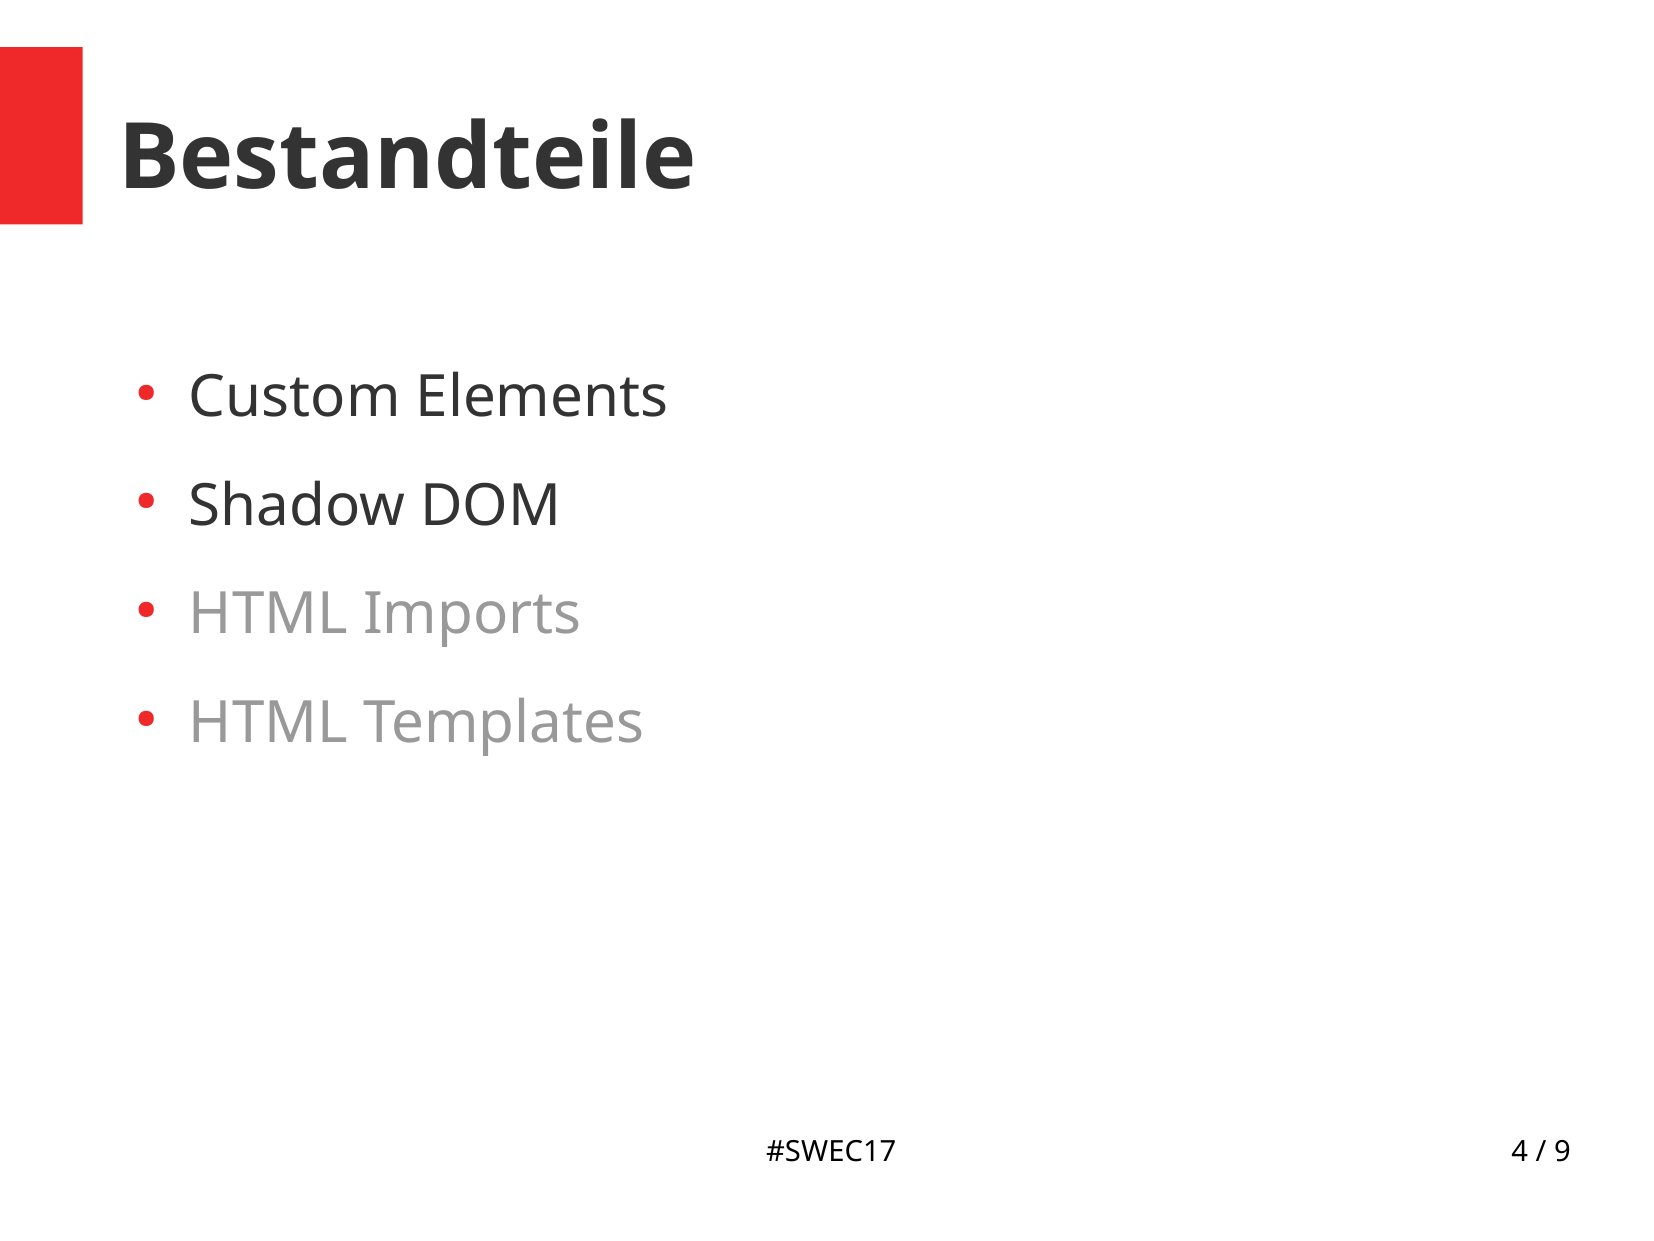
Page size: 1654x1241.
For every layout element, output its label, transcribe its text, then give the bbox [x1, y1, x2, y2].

title Bestandteile [118, 49, 1571, 257]
list Custom Elements Shadow DOM HTML Imports HTML Templates [118, 354, 1536, 1074]
